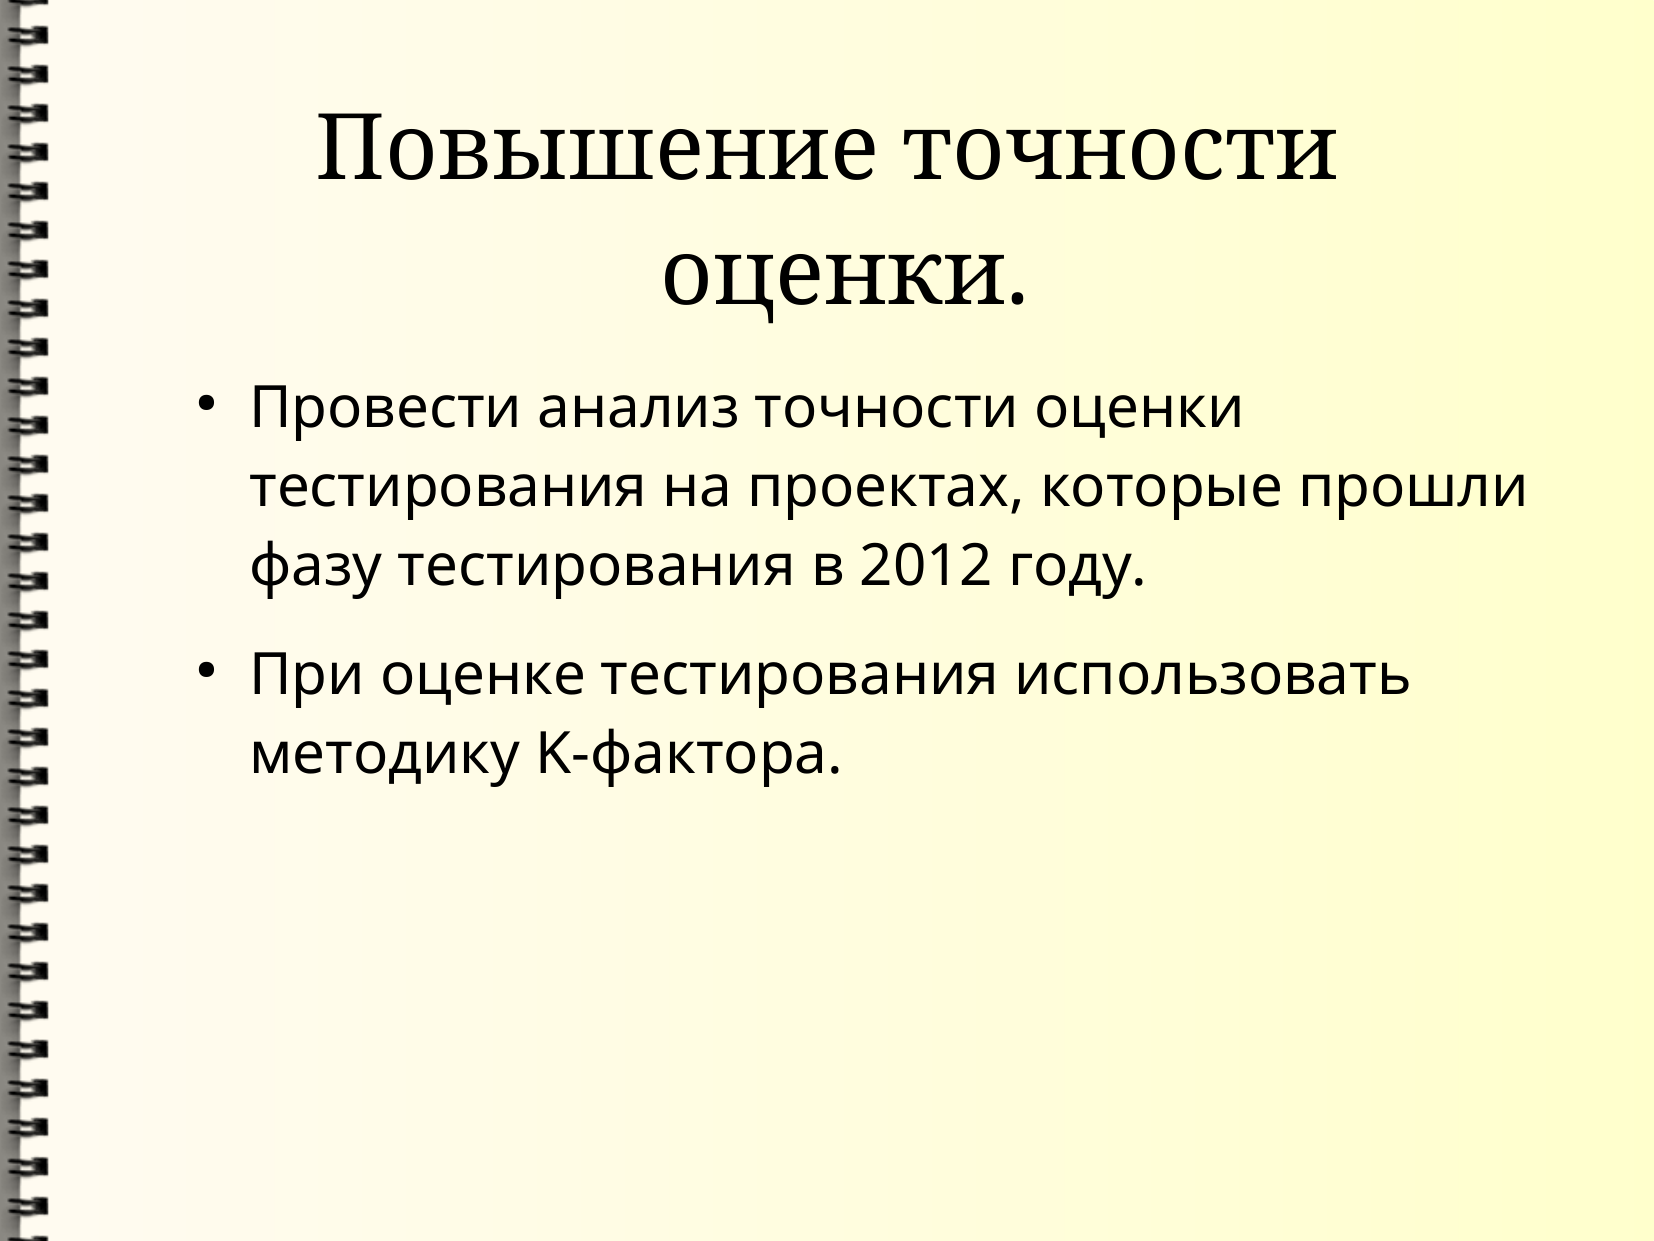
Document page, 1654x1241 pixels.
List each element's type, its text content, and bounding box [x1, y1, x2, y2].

picture [0, 0, 1654, 1241]
title Повышение точности оценки. [121, 102, 1534, 311]
list Провести анализ точности оценки тестирования на проектах, которые прошли фазу тестирования в 2012 году. При оценке тестирования использовать методику K-фактора. [178, 364, 1570, 1147]
